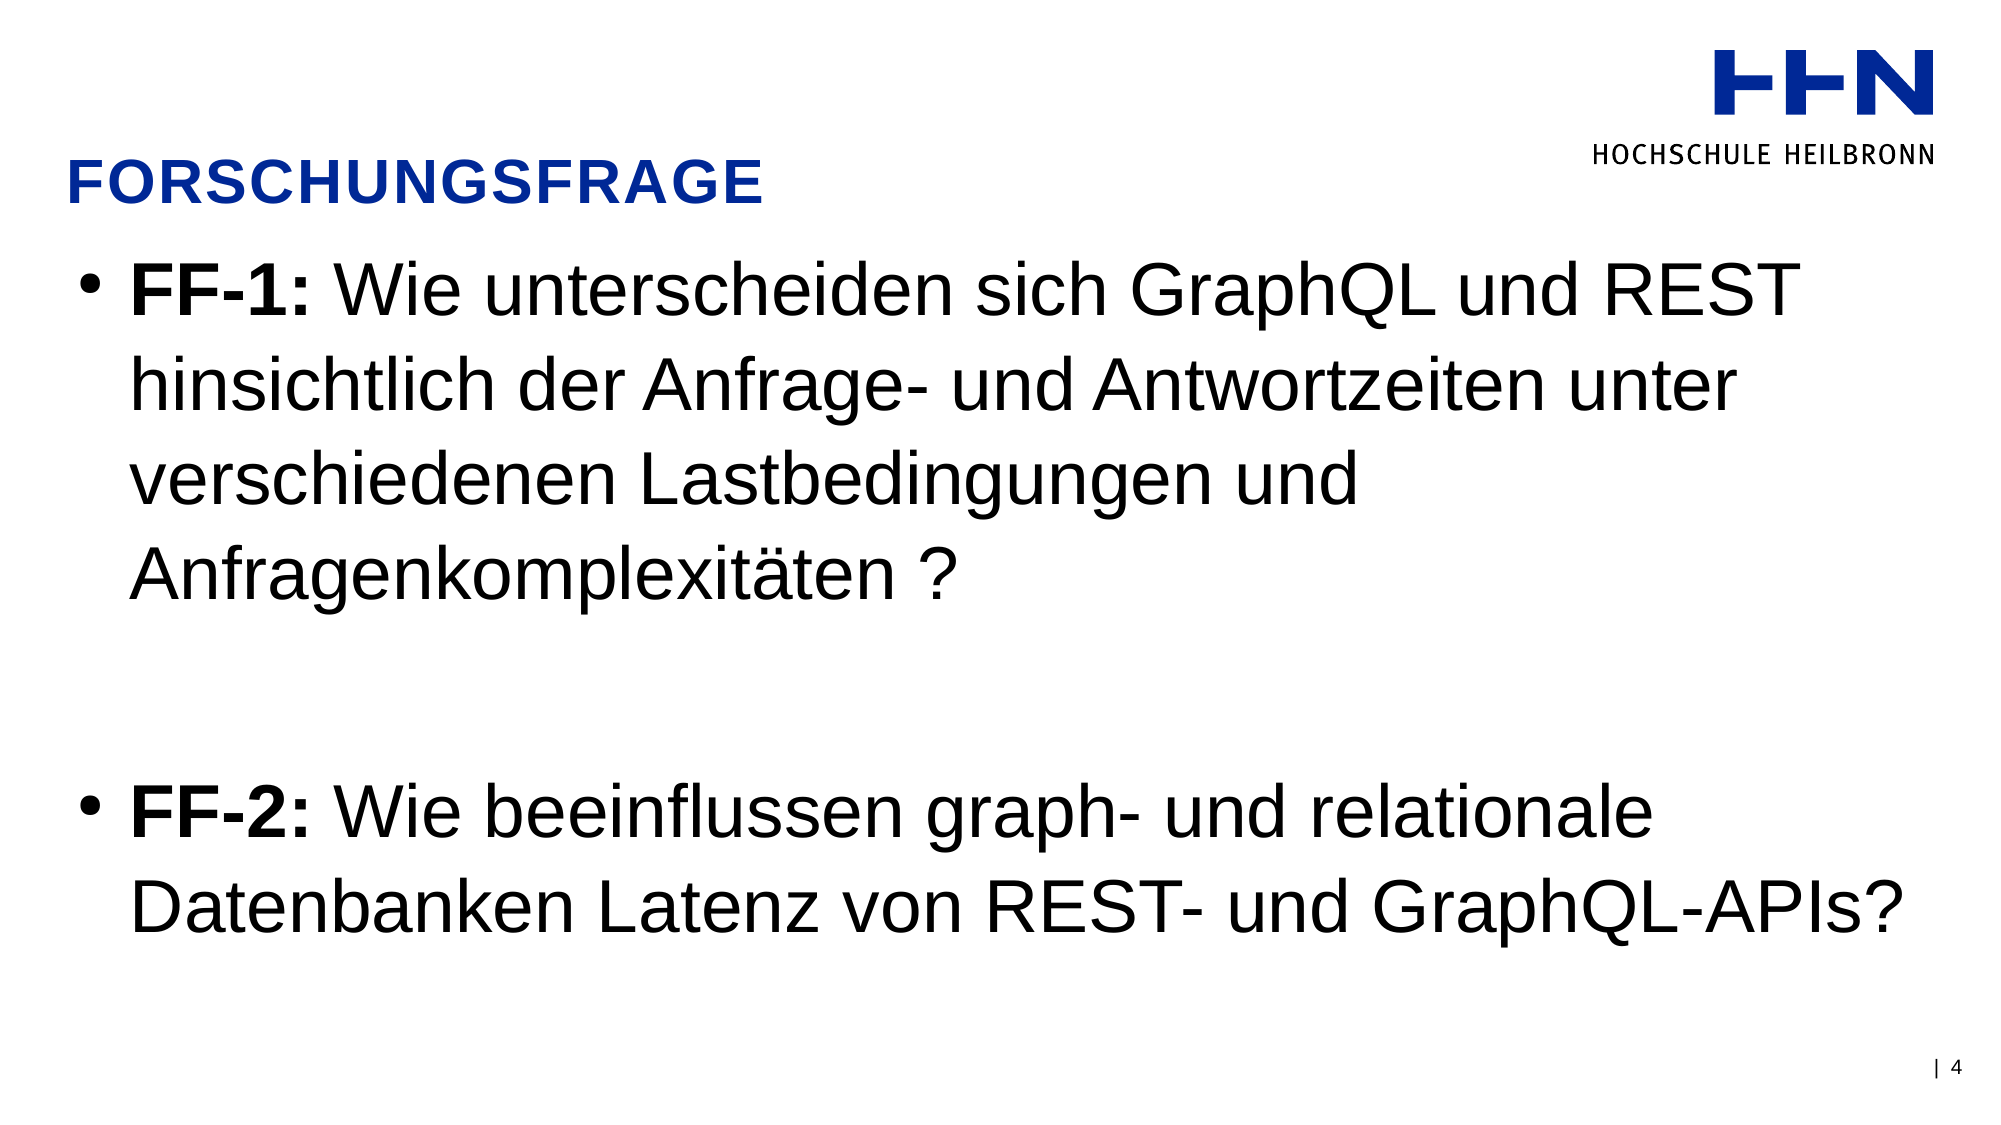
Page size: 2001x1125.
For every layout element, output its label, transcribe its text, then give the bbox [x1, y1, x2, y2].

list FF-1: Wie unterscheiden sich GraphQL und REST hinsichtlich der Anfrage- und Antwortzeiten unter verschiedenen Lastbedingungen und Anfragenkomplexitäten ? FF-2: Wie beeinflussen graph- und relationale Datenbanken Latenz von REST- und GraphQL-APIs? [59, 236, 1920, 1063]
text_box | <Foliennummer> [1624, 1054, 1963, 1093]
title Forschungsfrage [66, 147, 1933, 290]
